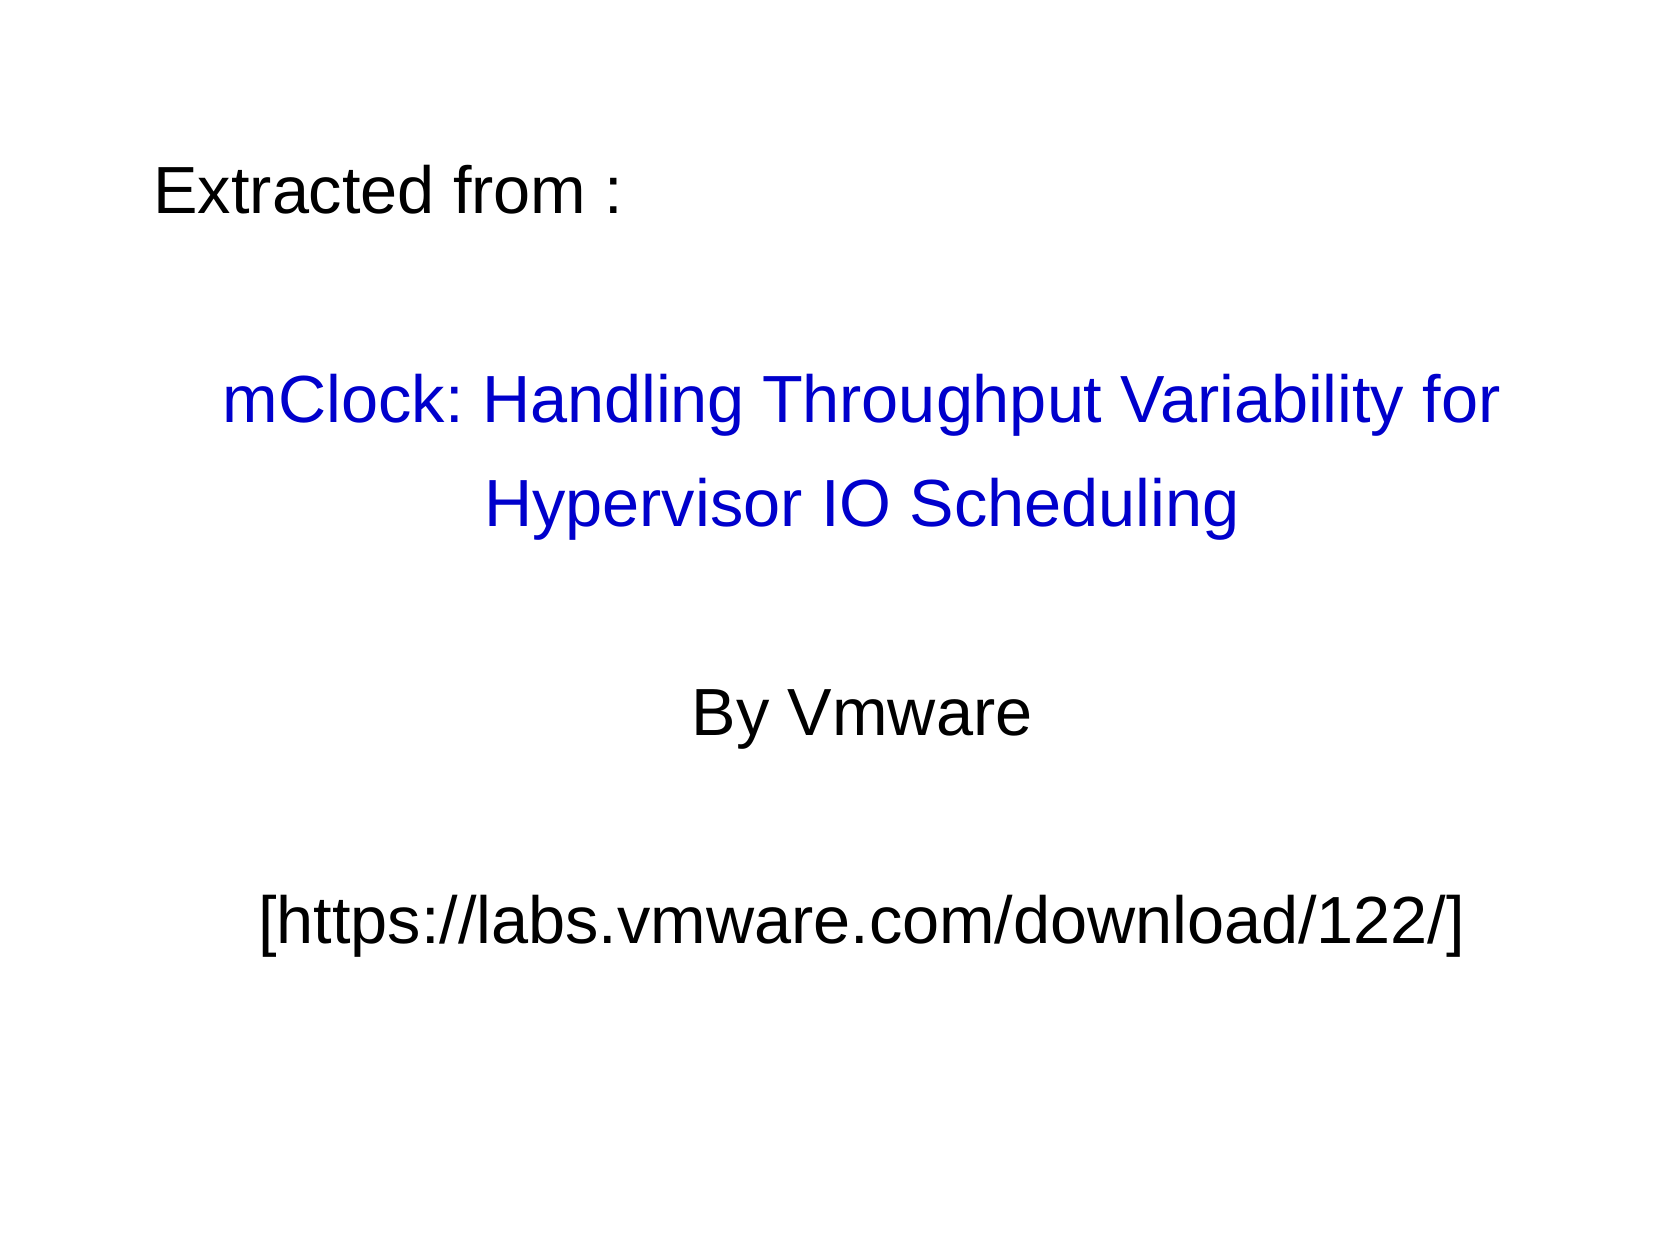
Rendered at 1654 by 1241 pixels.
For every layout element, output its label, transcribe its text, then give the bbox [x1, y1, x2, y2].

list Extracted from : mClock: Handling Throughput Variability for Hypervisor IO Scheduling By Vmware [https://labs.vmware.com/download/122/] [82, 153, 1571, 1010]
